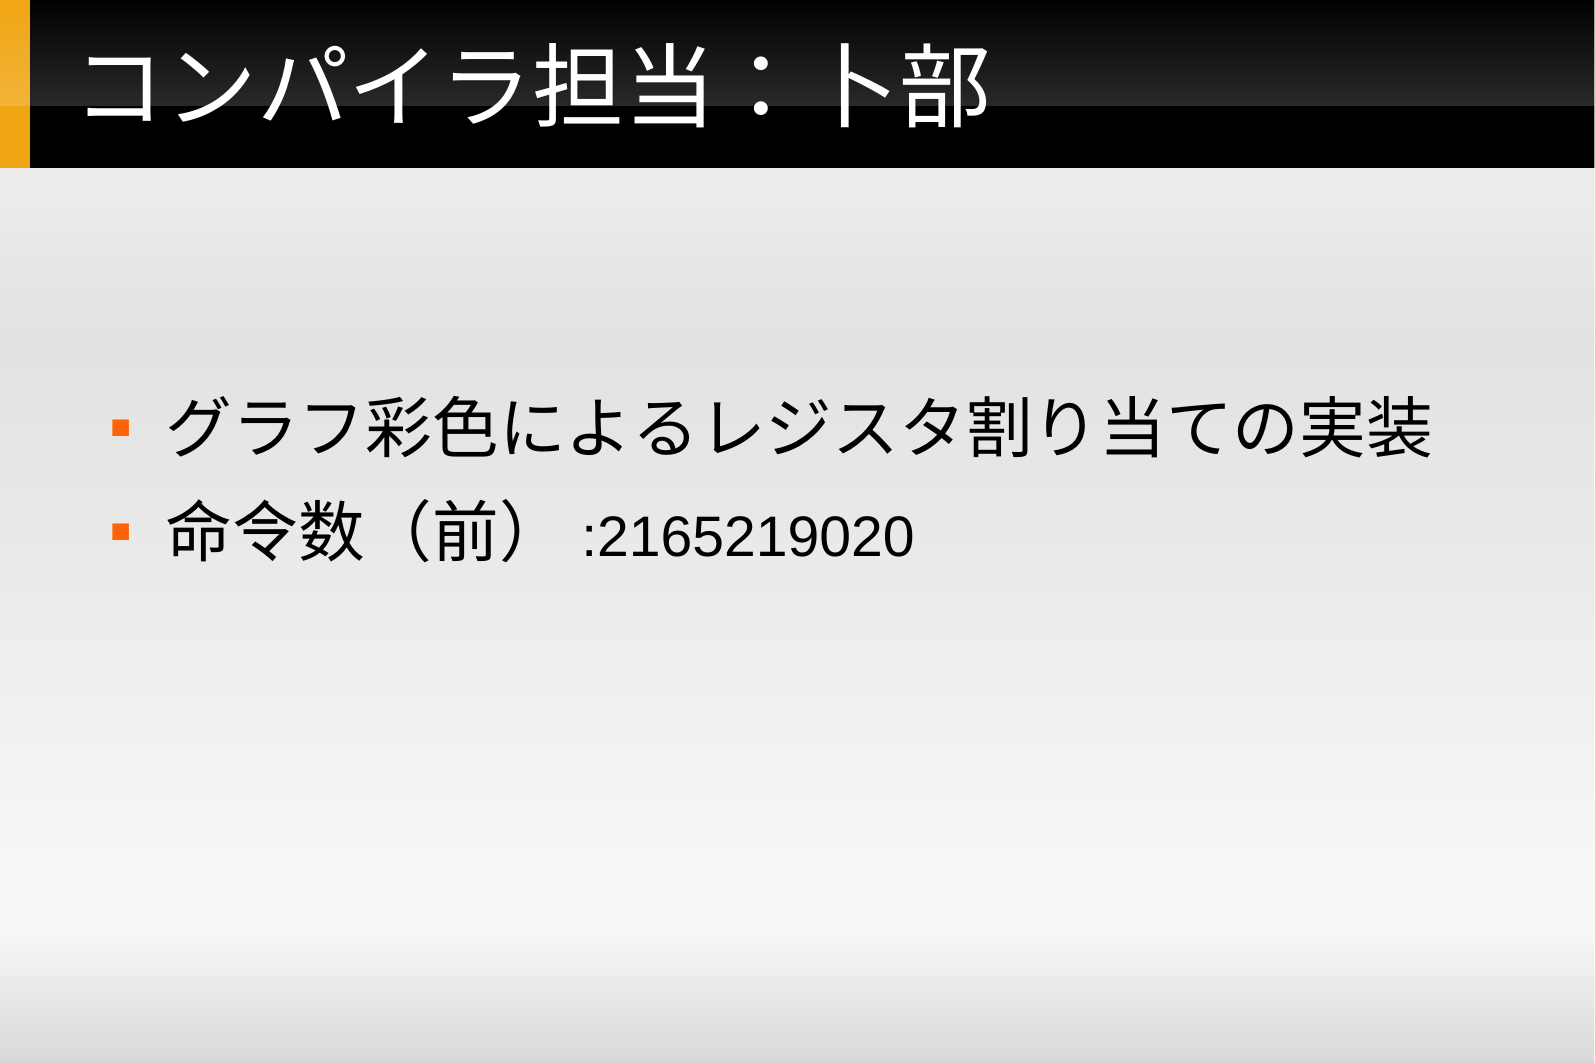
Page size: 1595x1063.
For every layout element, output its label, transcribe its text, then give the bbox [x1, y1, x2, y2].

title コンパイラ担当：卜部 [74, 0, 1510, 178]
picture [0, 0, 1595, 1063]
list グラフ彩色によるレジスタ割り当ての実装 命令数（前）:2165219020 [76, 391, 1512, 838]
